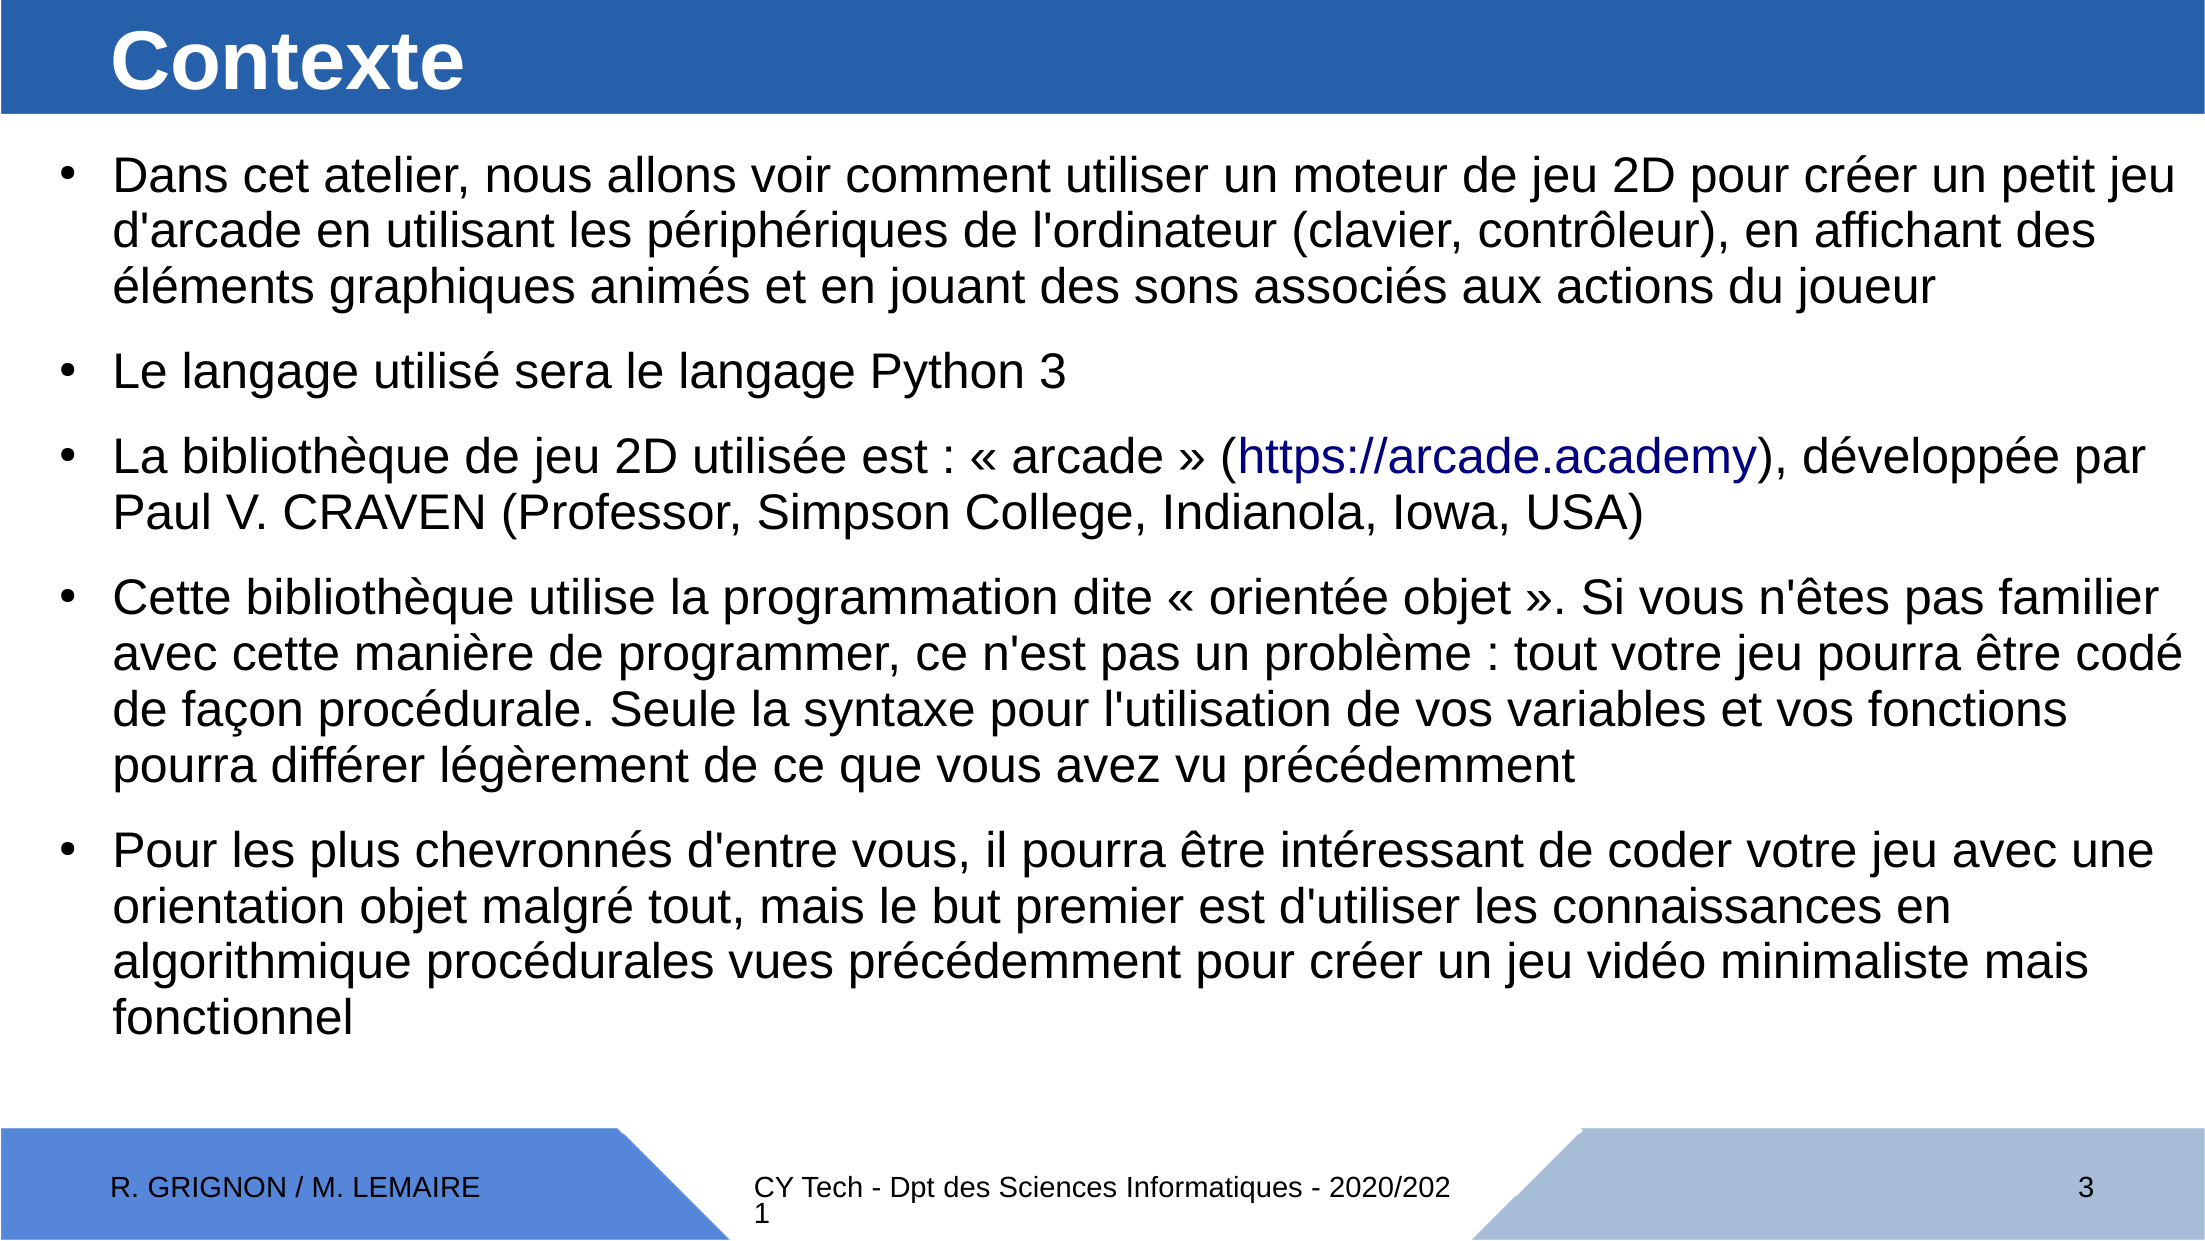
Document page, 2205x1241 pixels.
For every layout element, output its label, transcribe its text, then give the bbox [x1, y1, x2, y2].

list Dans cet atelier, nous allons voir comment utiliser un moteur de jeu 2D pour créer un petit jeu d'arcade en utilisant les périphériques de l'ordinateur (clavier, contrôleur), en affichant des éléments graphiques animés et en jouant des sons associés aux actions du joueur Le langage utilisé sera le langage Python 3 La bibliothèque de jeu 2D utilisée est : « arcade » (https://arcade.academy), développée par Paul V. CRAVEN (Professor, Simpson College, Indianola, Iowa, USA) Cette bibliothèque utilise la programmation dite « orientée objet ». Si vous n'êtes pas familier avec cette manière de programmer, ce n'est pas un problème : tout votre jeu pourra être codé de façon procédurale. Seule la syntaxe pour l'utilisation de vos variables et vos fonctions pourra différer légèrement de ce que vous avez vu précédemment Pour les plus chevronnés d'entre vous, il pourra être intéressant de coder votre jeu avec une orientation objet malgré tout, mais le but premier est d'utiliser les connaissances en algorithmique procédurales vues précédemment pour créer un jeu vidéo minimaliste mais fonctionnel [41, 217, 2191, 1087]
title Contexte [110, 49, 2095, 217]
picture [0, 0, 2205, 1241]
